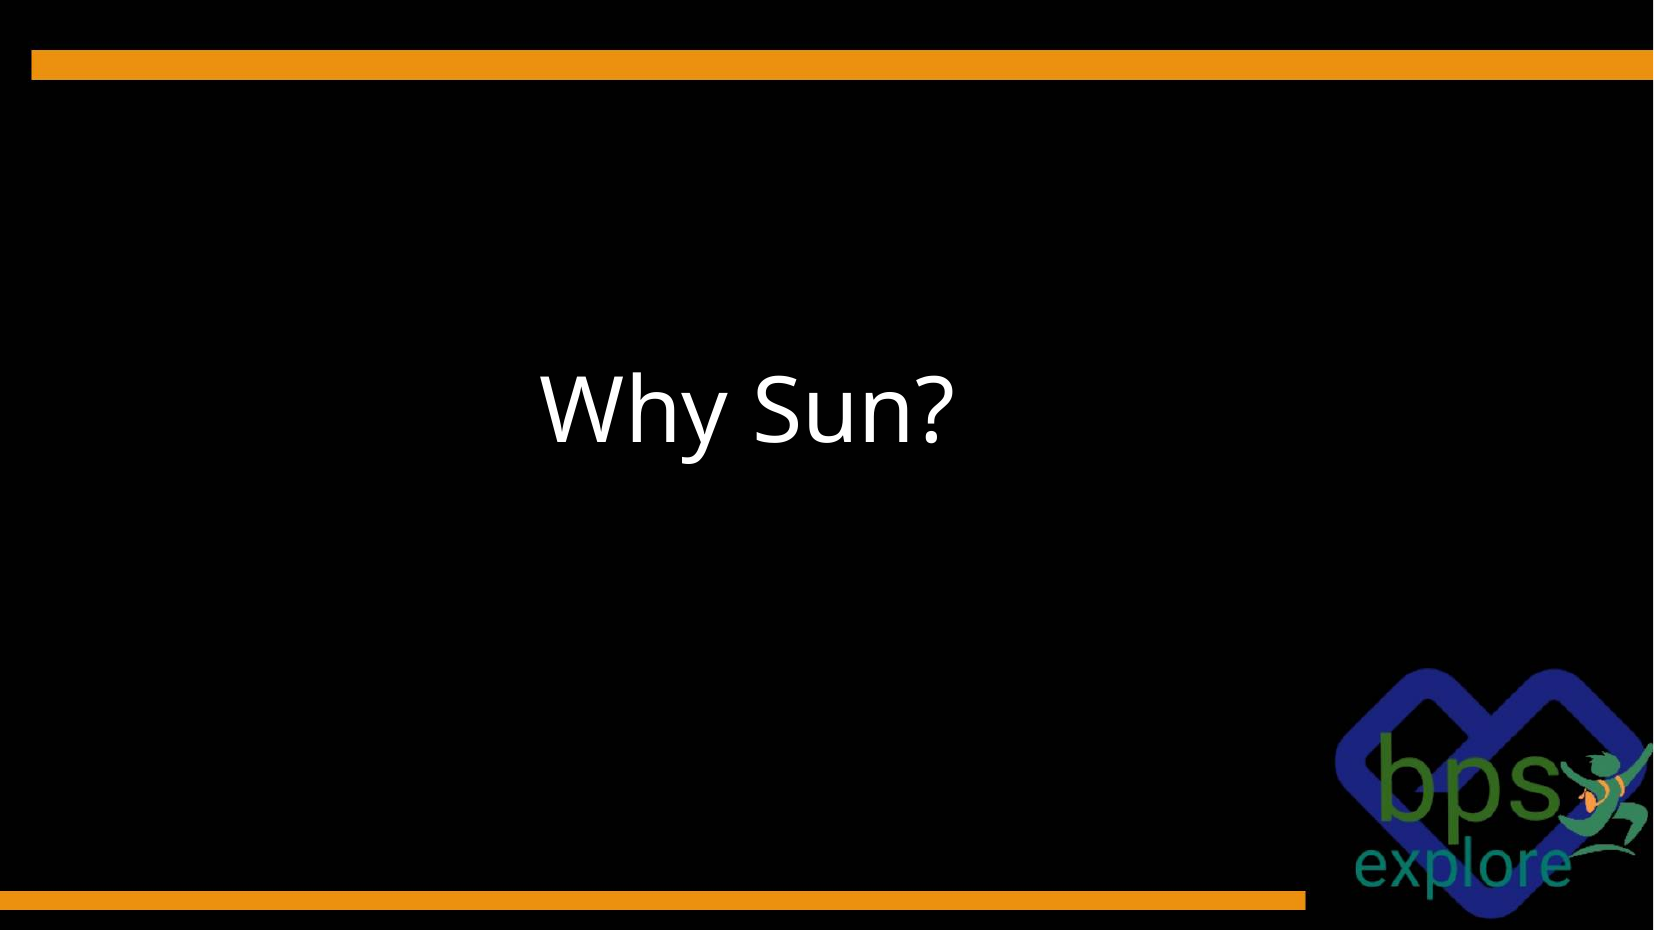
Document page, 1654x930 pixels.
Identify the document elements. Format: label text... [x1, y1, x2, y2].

picture [0, 0, 1654, 930]
text_box Why Sun? [525, 337, 1013, 488]
